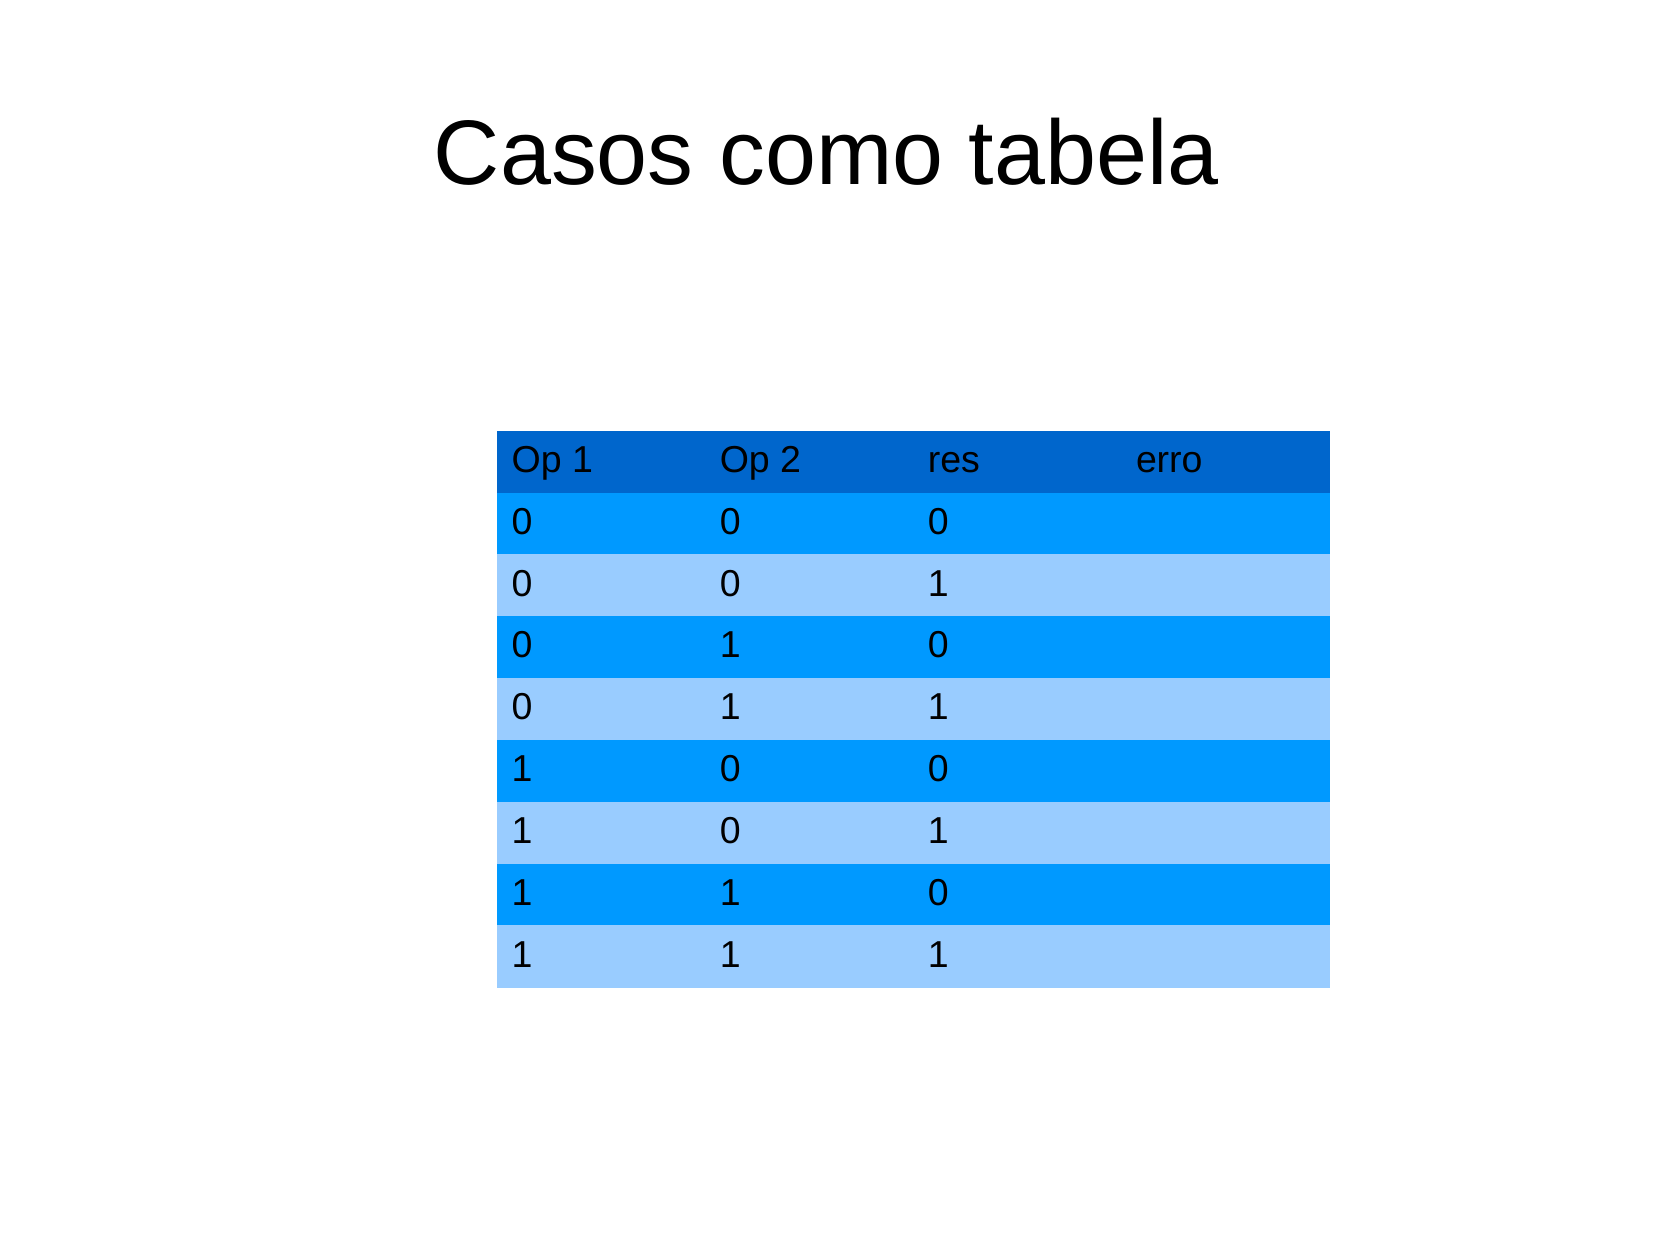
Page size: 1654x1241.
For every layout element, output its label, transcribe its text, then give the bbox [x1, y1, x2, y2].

table_cell [1121, 678, 1330, 740]
table_cell 0 [705, 493, 913, 554]
table_cell 0 [497, 616, 705, 678]
table_cell [1121, 493, 1330, 554]
table_cell 1 [913, 678, 1121, 740]
table_cell 0 [705, 740, 913, 802]
table_cell 1 [497, 864, 705, 925]
table_cell 0 [913, 493, 1121, 554]
table_cell [1121, 864, 1330, 925]
table_cell 1 [705, 616, 913, 678]
title Casos como tabela [82, 49, 1571, 257]
table_cell 0 [913, 740, 1121, 802]
table_cell 1 [913, 554, 1121, 616]
table_cell [1121, 616, 1330, 678]
table_cell 1 [497, 925, 705, 988]
table_cell [1121, 802, 1330, 864]
table_cell [1121, 740, 1330, 802]
table_cell 1 [705, 678, 913, 740]
table_cell 0 [497, 554, 705, 616]
table_cell 1 [705, 925, 913, 988]
table_cell 1 [705, 864, 913, 925]
table_cell 0 [913, 616, 1121, 678]
table_cell 0 [705, 802, 913, 864]
table_cell 1 [913, 802, 1121, 864]
table_header Op 1 [497, 431, 705, 493]
table_cell 1 [497, 802, 705, 864]
table_cell 0 [497, 678, 705, 740]
table_cell [1121, 925, 1330, 988]
table_header res [913, 431, 1121, 493]
table_cell 0 [913, 864, 1121, 925]
table_header Op 2 [705, 431, 913, 493]
table_cell [1121, 554, 1330, 616]
table_cell 0 [705, 554, 913, 616]
table_header erro [1121, 431, 1330, 493]
table_cell 1 [913, 925, 1121, 988]
table_cell 0 [497, 493, 705, 554]
table_cell 1 [497, 740, 705, 802]
